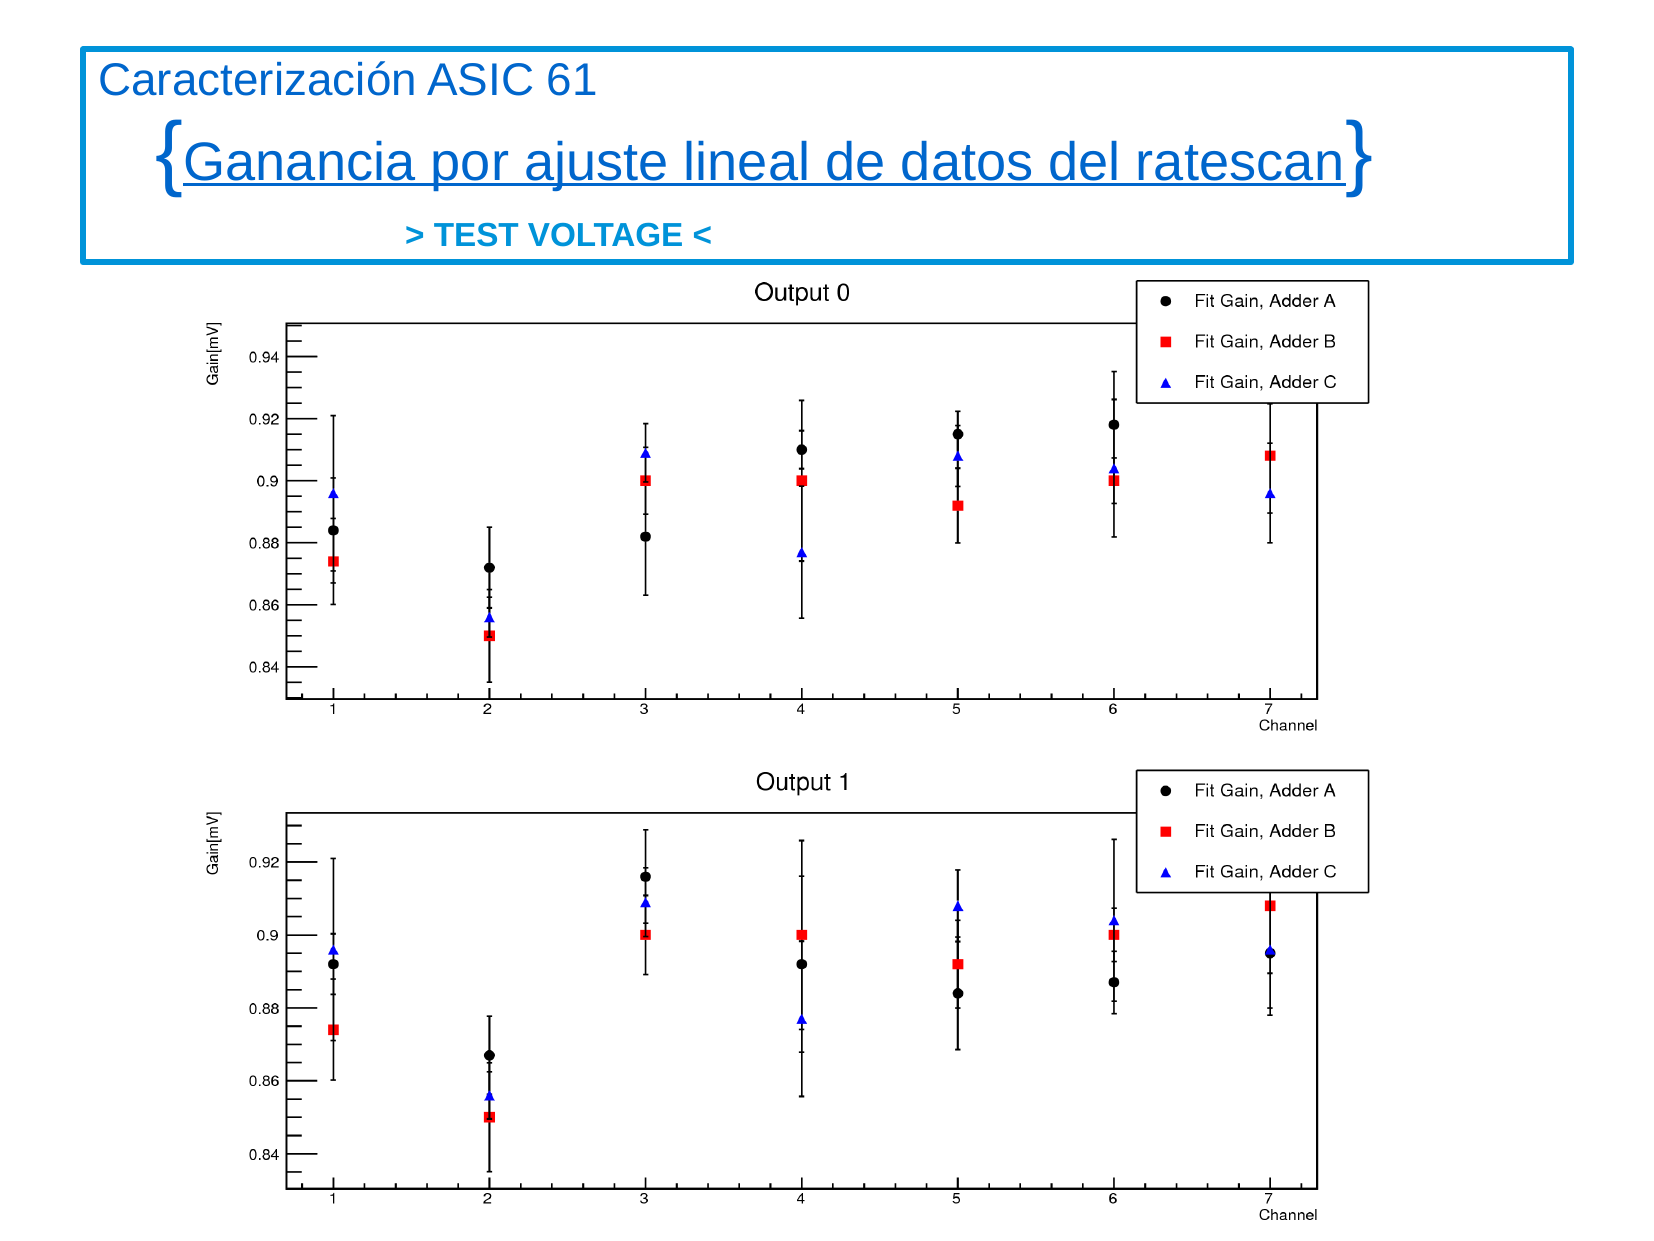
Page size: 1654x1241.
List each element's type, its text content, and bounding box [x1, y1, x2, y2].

title Caracterización ASIC 61 {Ganancia por ajuste lineal de datos del ratescan} > TEST VOLTAGE < [82, 49, 1571, 263]
picture [141, 266, 1441, 1241]
